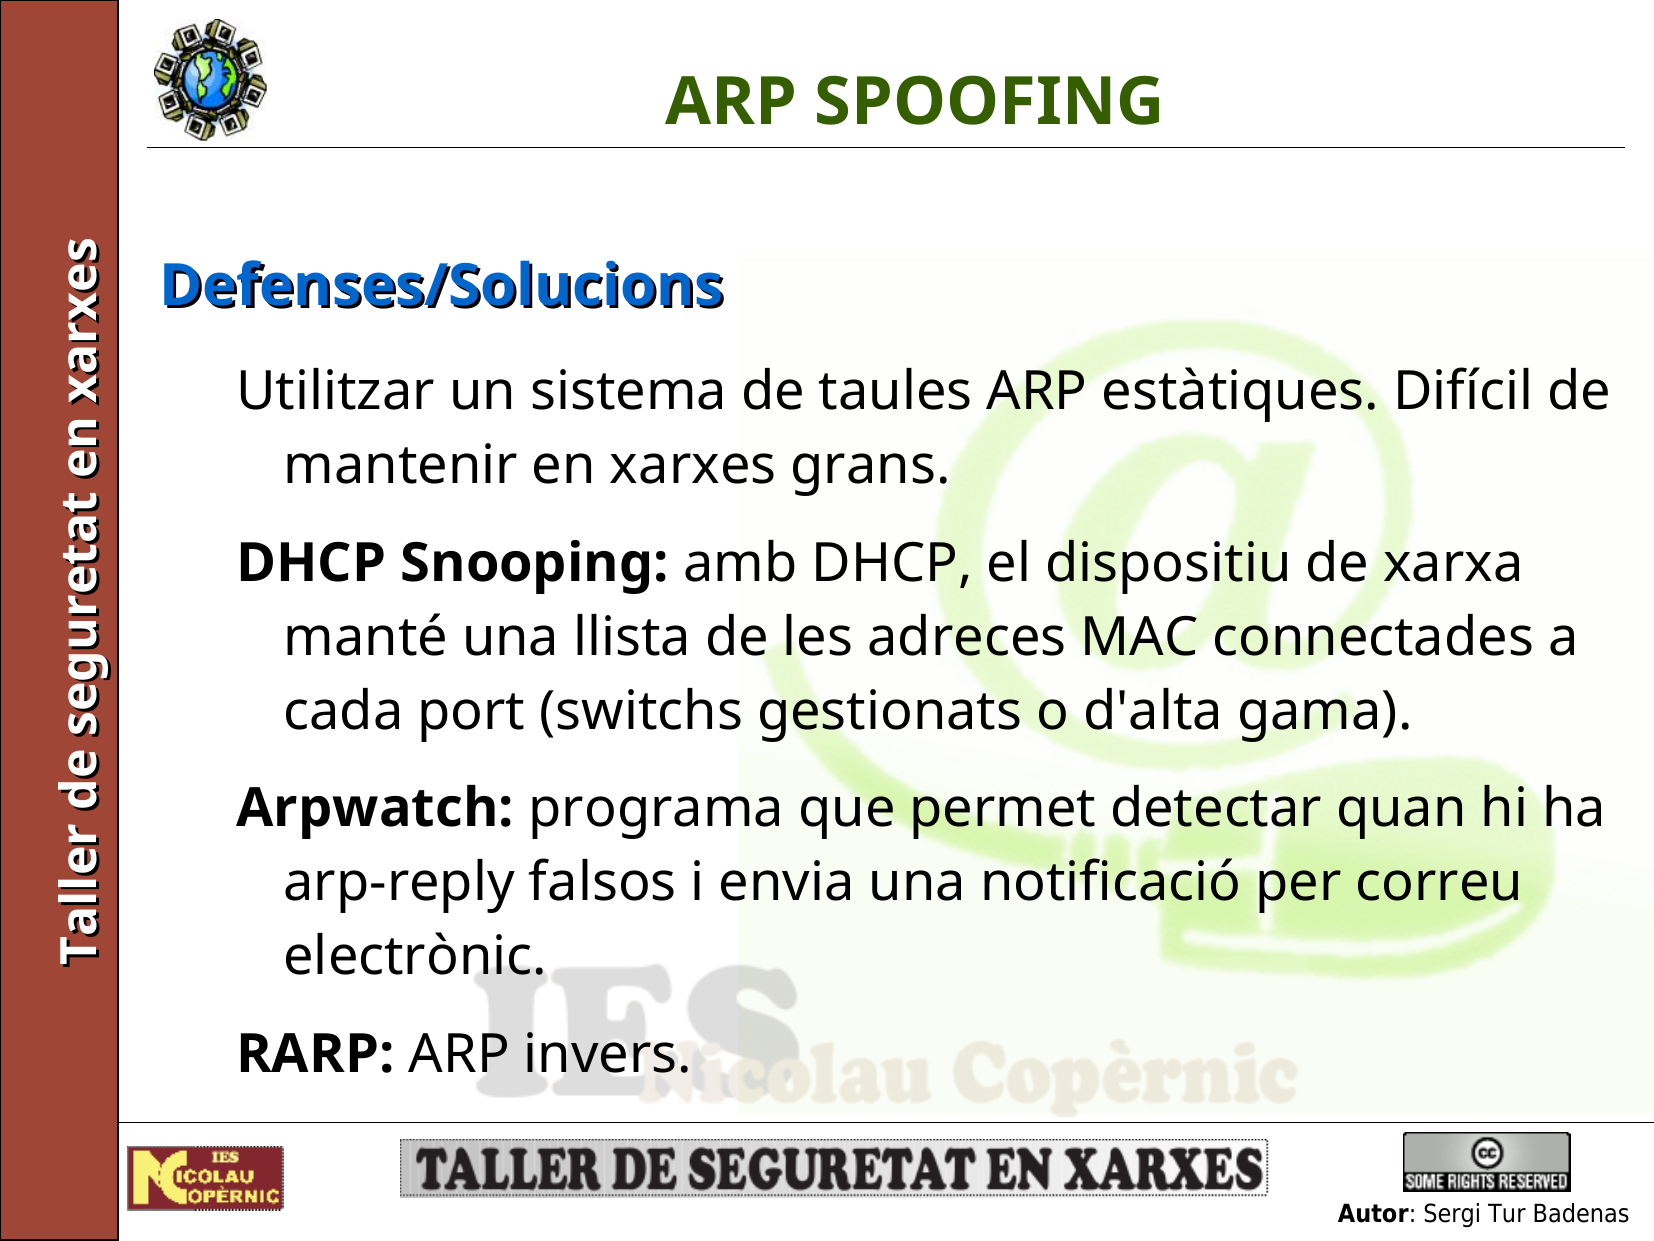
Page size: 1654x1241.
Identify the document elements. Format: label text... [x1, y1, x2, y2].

picture [466, 252, 1654, 1117]
picture [154, 19, 268, 142]
list Defenses/Solucions Utilitzar un sistema de taules ARP estàtiques. Difícil de mantenir en xarxes grans. DHCP Snooping: amb DHCP, el dispositiu de xarxa manté una llista de les adreces MAC connectades a cada port (switchs gestionats o d'alta gama). Arpwatch: programa que permet detectar quan hi ha arp-reply falsos i envia una notificació per correu electrònic. RARP: ARP invers. [141, 242, 1630, 1078]
title ARP SPOOFING [171, 49, 1654, 148]
picture [400, 1139, 1270, 1198]
picture [1403, 1132, 1571, 1192]
picture [127, 1146, 284, 1211]
